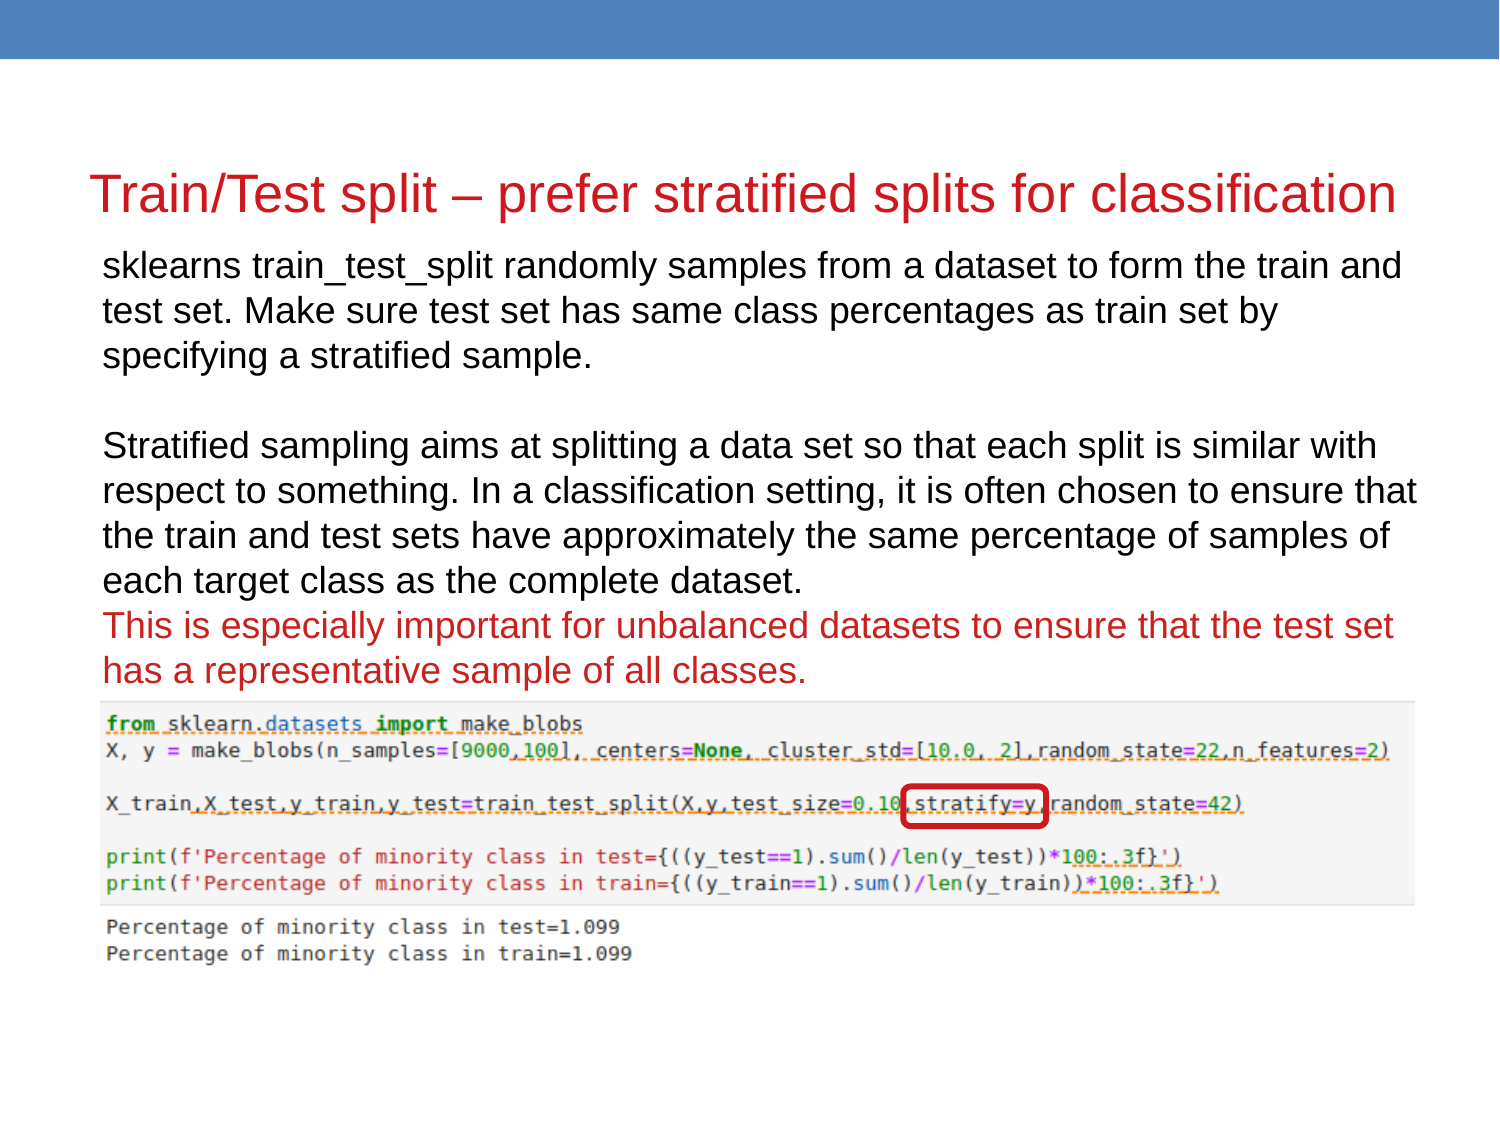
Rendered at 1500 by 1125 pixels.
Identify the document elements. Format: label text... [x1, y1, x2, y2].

text_box Train/Test split – prefer stratified splits for classification [75, 87, 1425, 250]
picture [100, 698, 1415, 981]
text_box sklearns train_test_split randomly samples from a dataset to form the train and test set. Make sure test set has same class percentages as train set by specifying a stratified sample. Stratified sampling aims at splitting a data set so that each split is similar with respect to something. In a classification setting, it is often chosen to ensure that the train and test sets have approximately the same percentage of samples of each target class as the complete dataset. This is especially important for unbalanced datasets to ensure that the test set has a representative sample of all classes. [87, 233, 1437, 1034]
